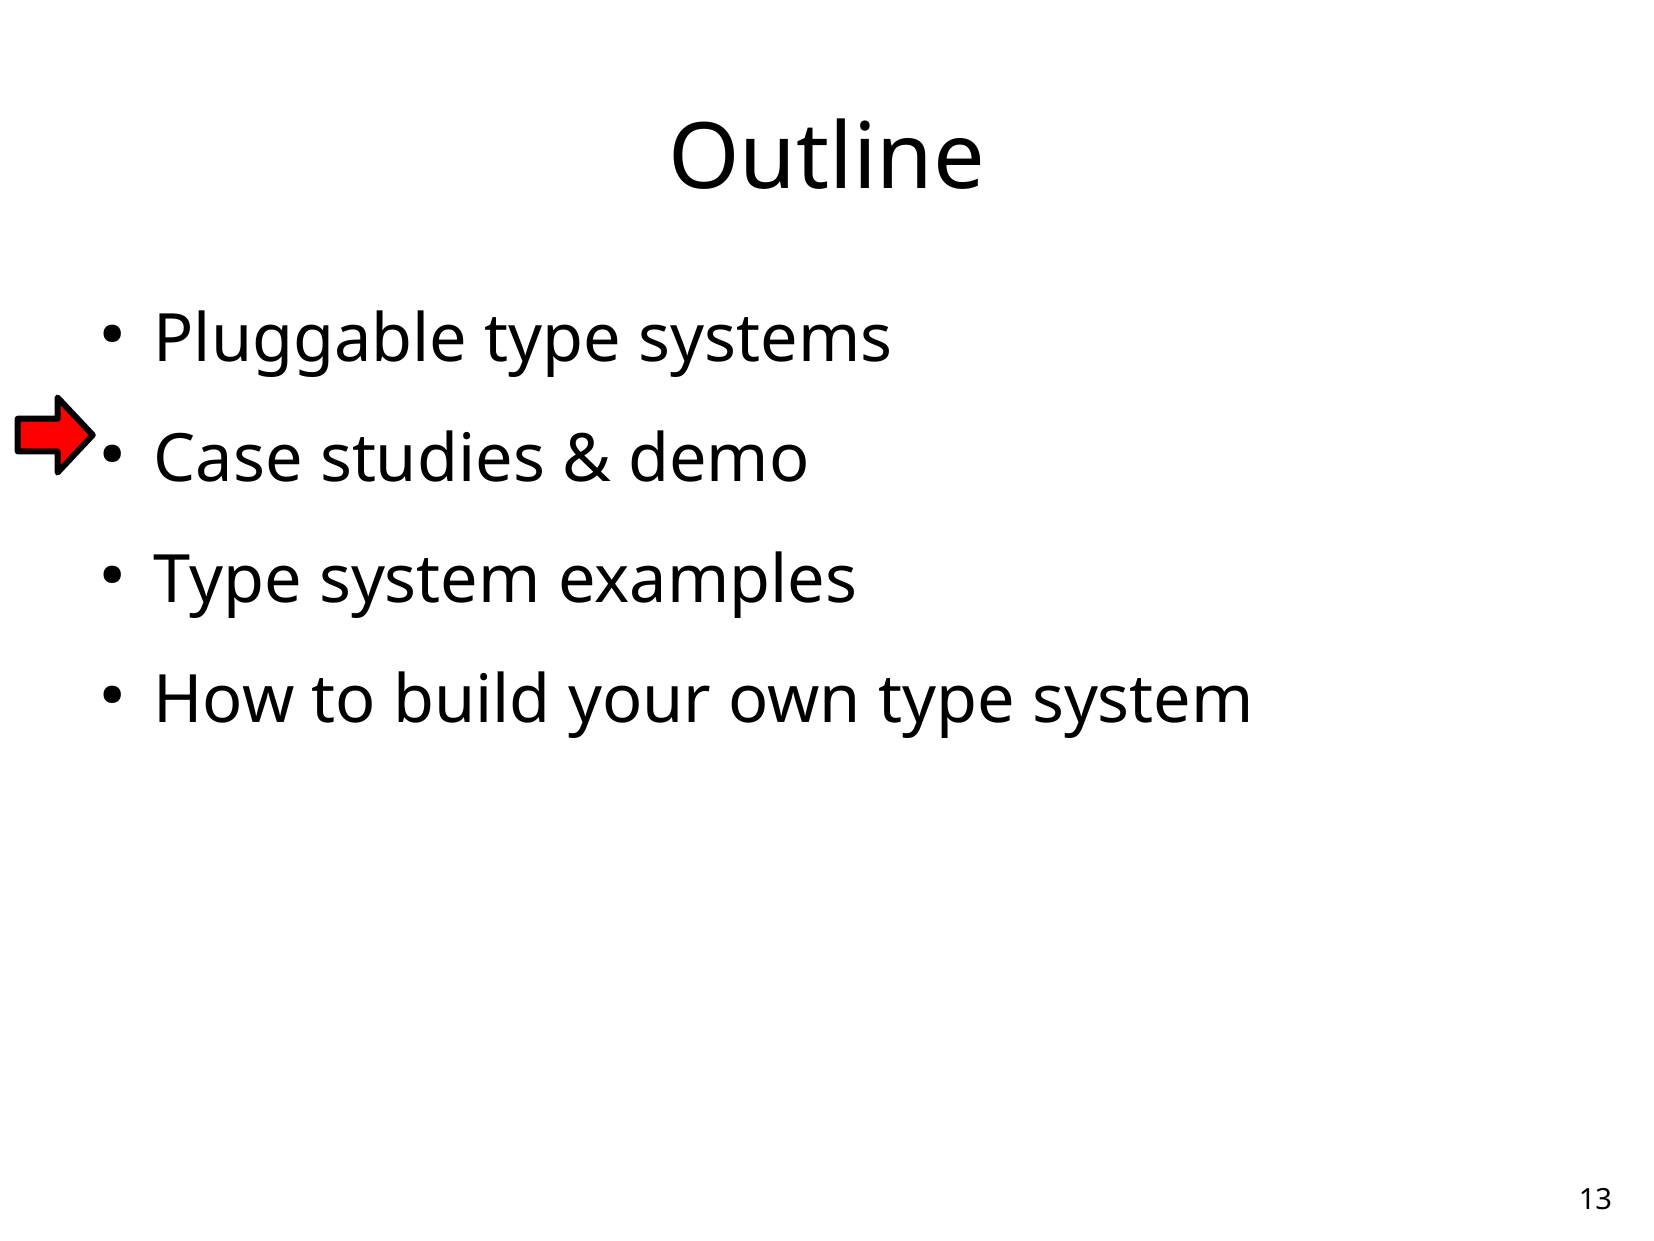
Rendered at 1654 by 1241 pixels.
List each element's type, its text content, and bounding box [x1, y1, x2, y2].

list Pluggable type systems Case studies & demo Type system examples How to build your own type system [82, 290, 1571, 1010]
text_box [17, 397, 93, 473]
title Outline [82, 49, 1571, 257]
